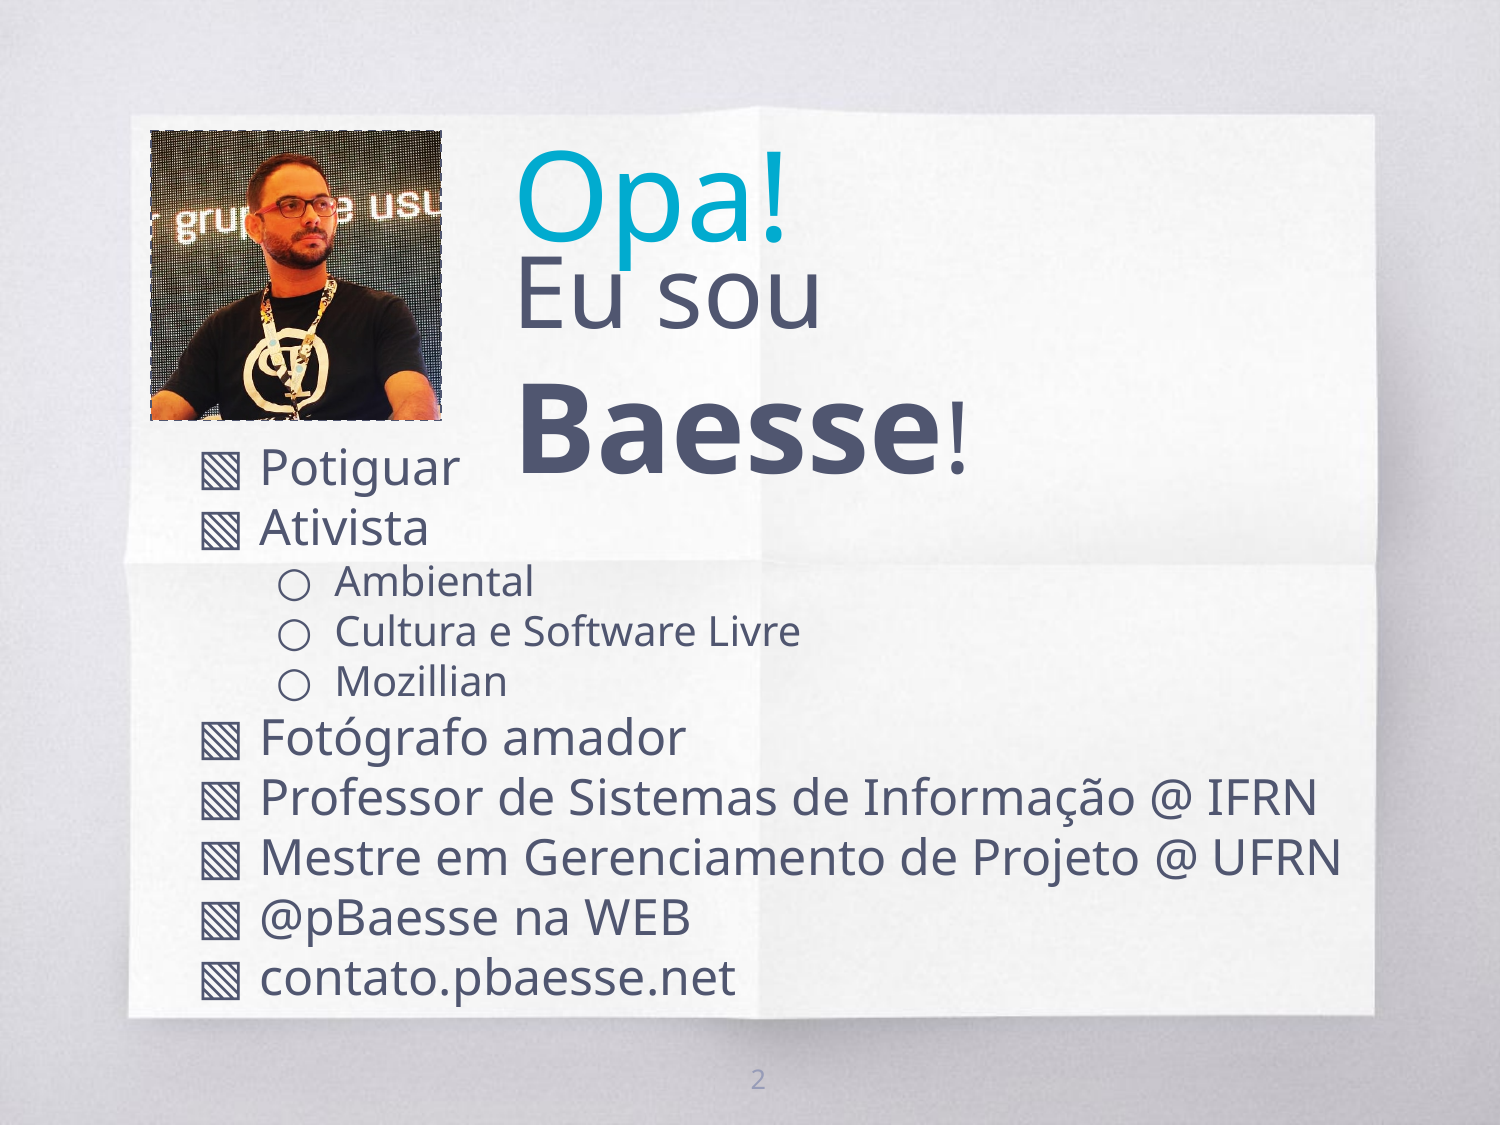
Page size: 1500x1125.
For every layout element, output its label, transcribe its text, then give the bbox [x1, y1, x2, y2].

subtitle Eu sou Baesse! [497, 213, 1297, 386]
picture [0, 0, 1500, 1125]
slide_number <number> [713, 1047, 804, 1113]
list Potiguar Ativista Ambiental Cultura e Software Livre Mozillian Fotógrafo amador Professor de Sistemas de Informação @ IFRN Mestre em Gerenciamento de Projeto @ UFRN @pBaesse na WEB contato.pbaesse.net [169, 419, 1423, 1018]
title Opa! [497, 27, 1312, 282]
